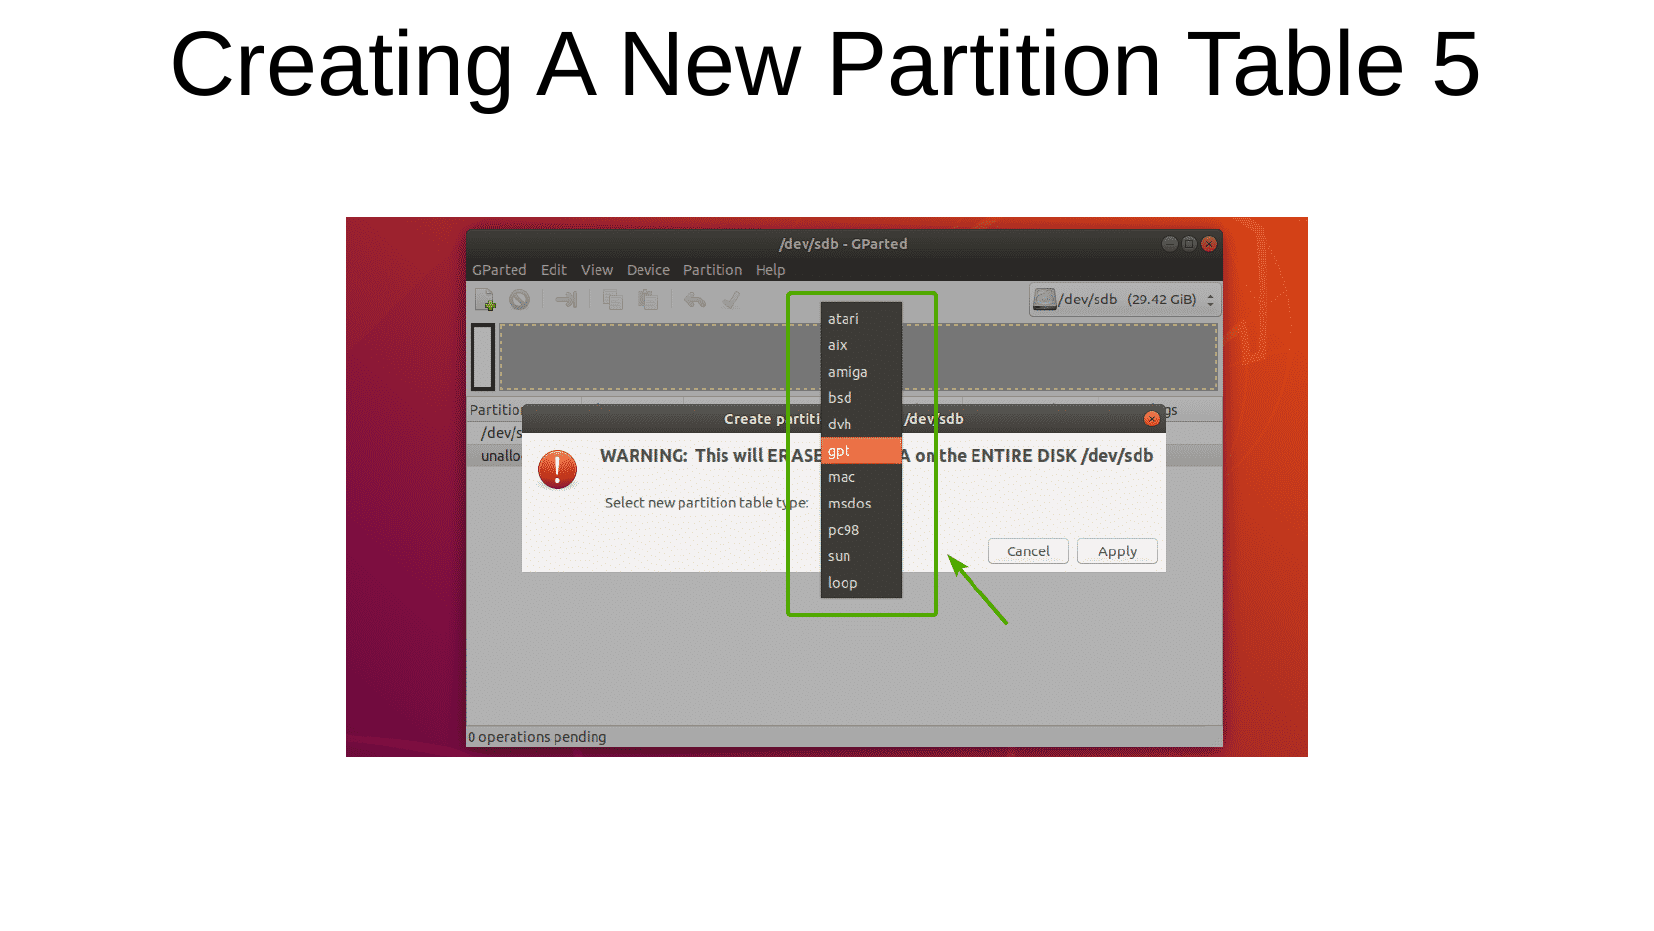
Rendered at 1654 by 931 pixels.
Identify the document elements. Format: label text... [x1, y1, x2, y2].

title Creating A New Partition Table 5 [82, 12, 1571, 218]
picture [346, 217, 1308, 758]
